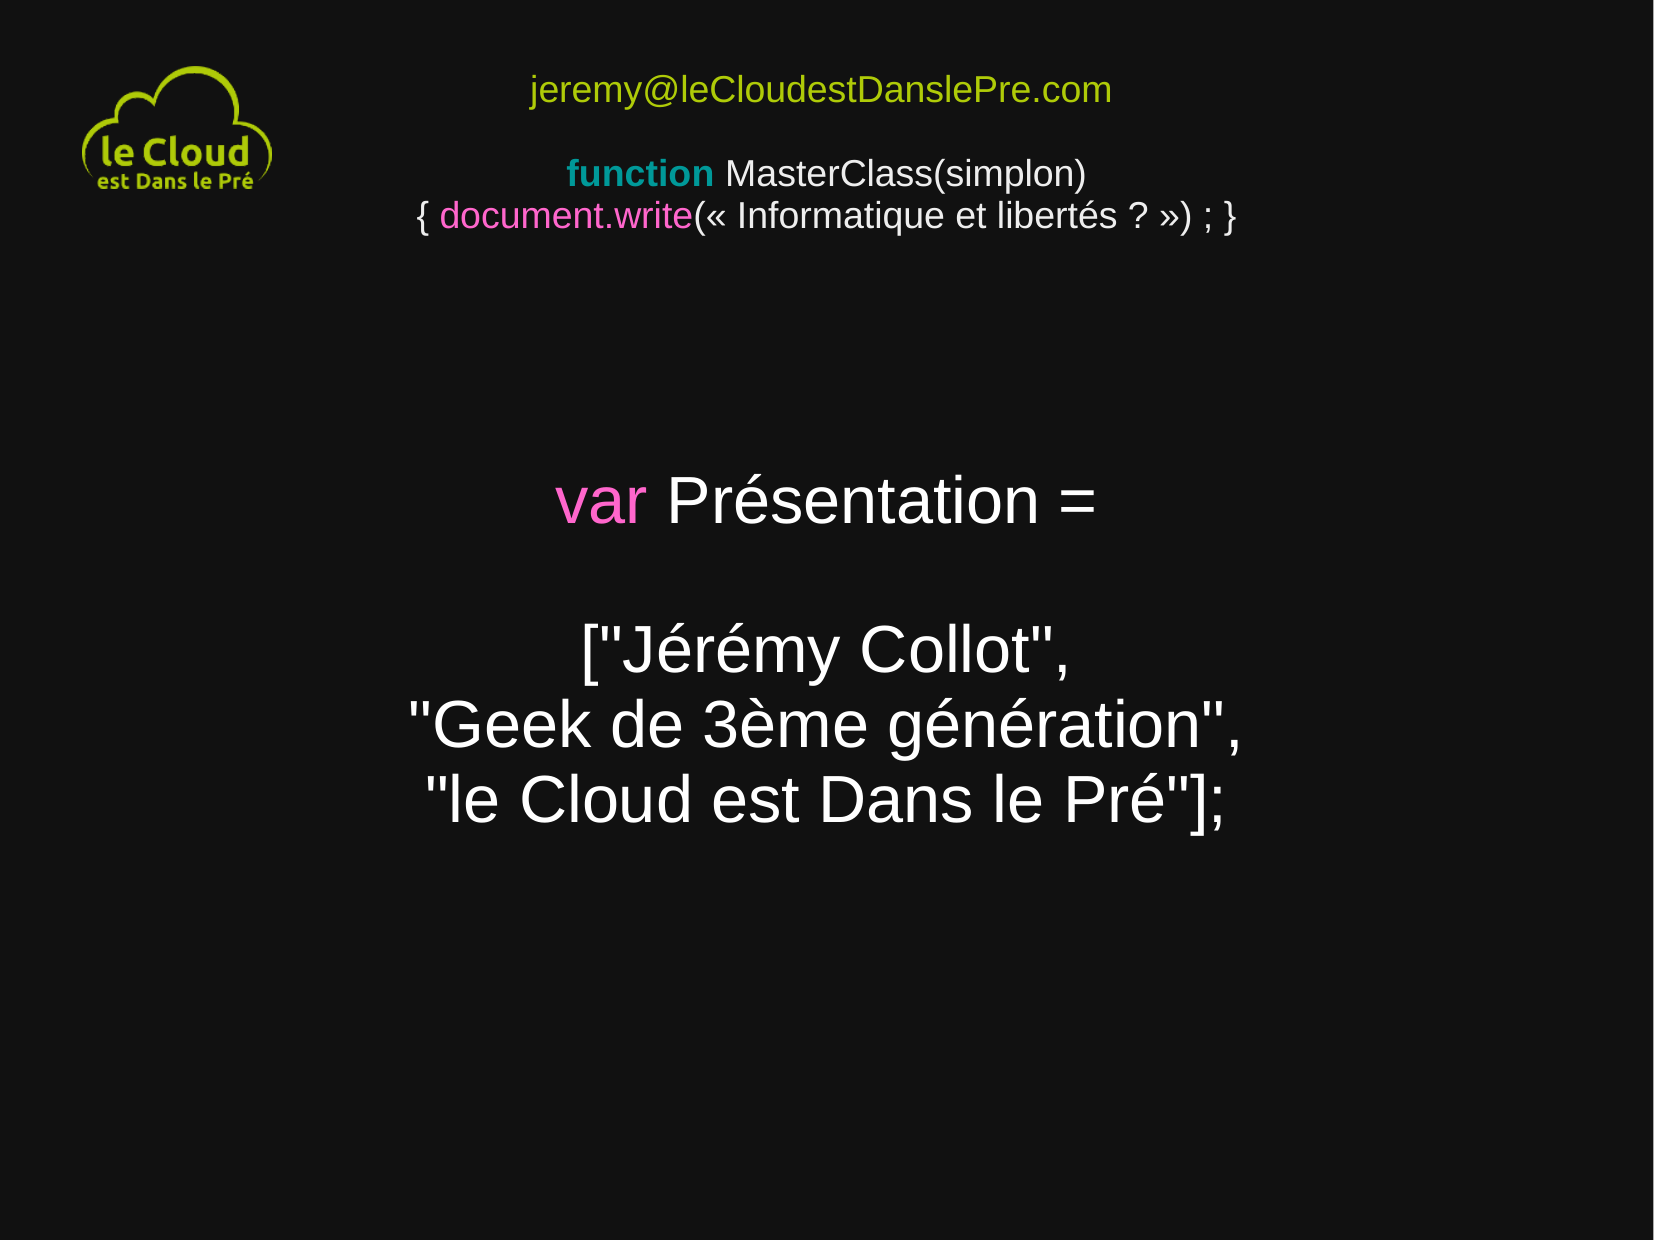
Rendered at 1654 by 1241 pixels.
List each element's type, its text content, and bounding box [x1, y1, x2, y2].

title jeremy@leCloudestDanslePre.com function MasterClass(simplon) { document.write(« Informatique et libertés ? ») ; } [82, 47, 1571, 258]
picture [82, 66, 272, 189]
subtitle var Présentation = ["Jérémy Collot", "Geek de 3ème génération", "le Cloud est Dans le Pré"]; [82, 350, 1571, 949]
